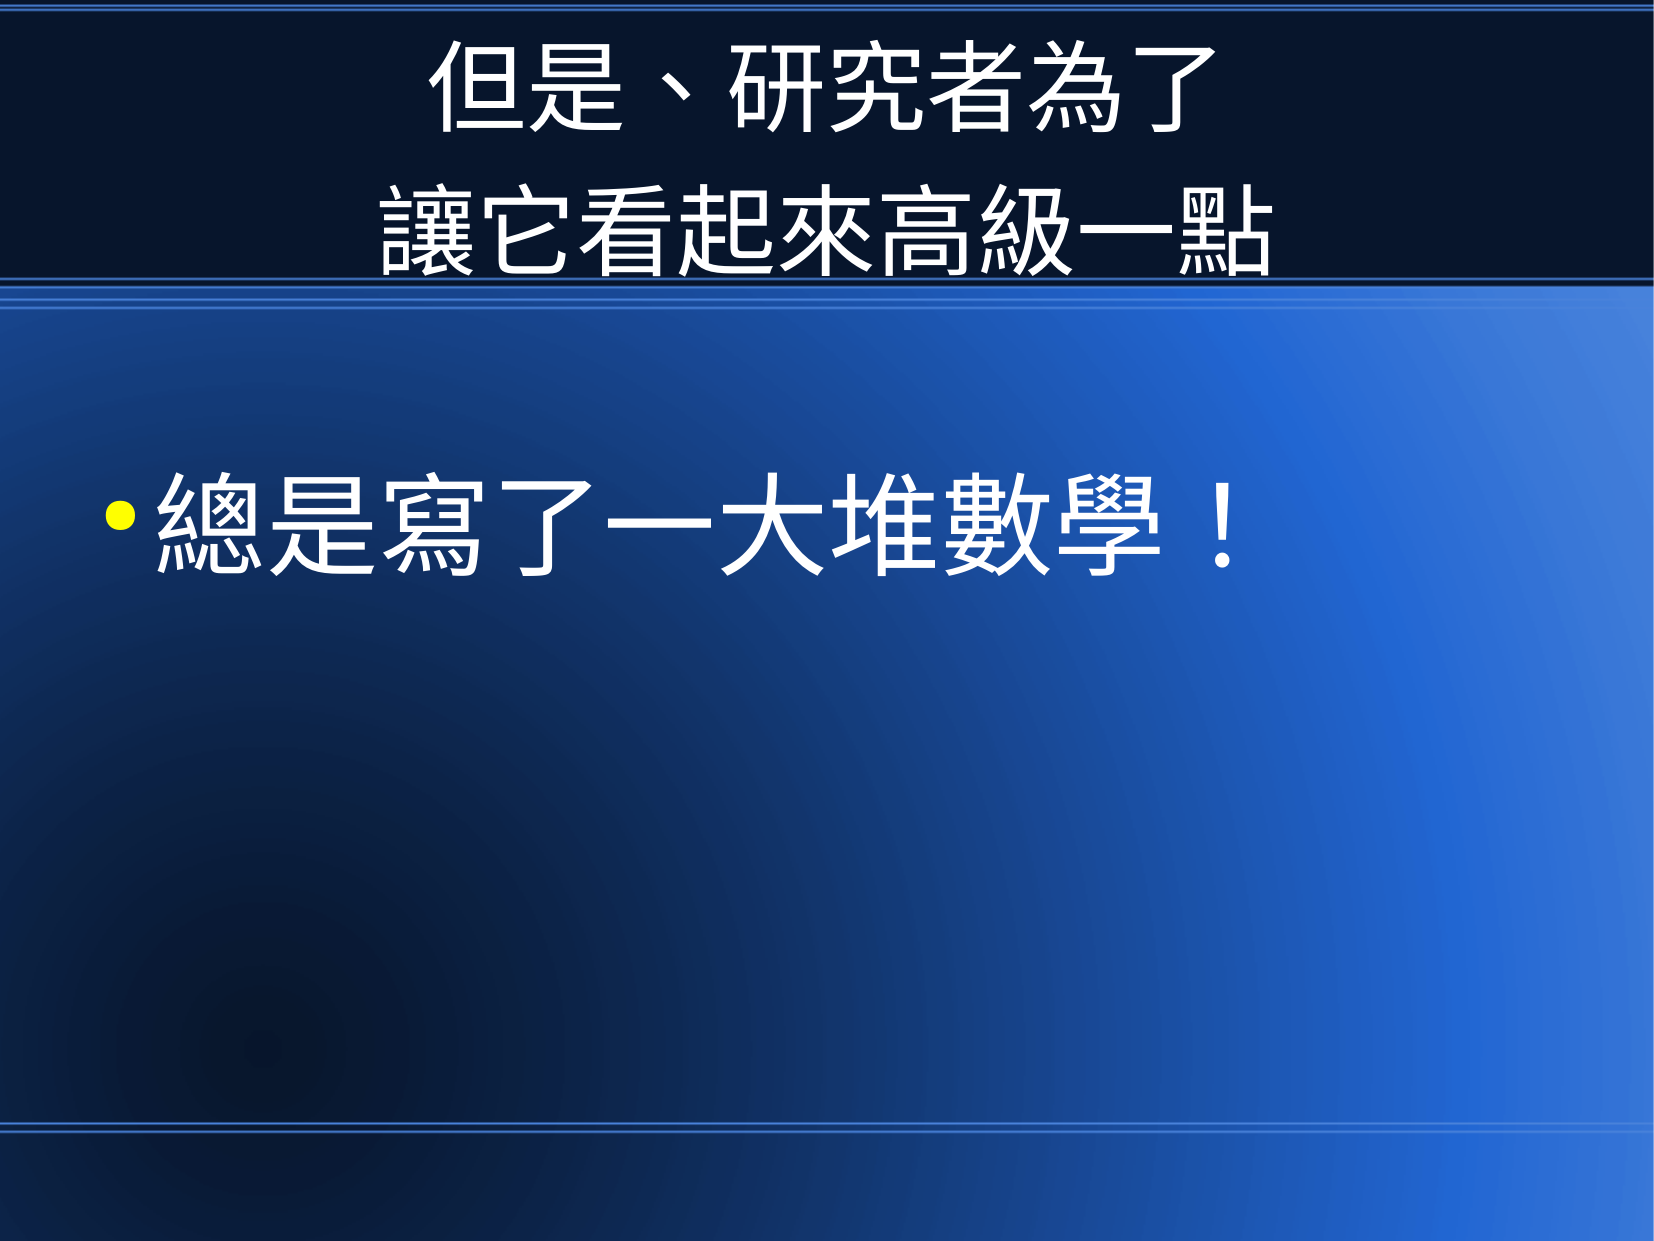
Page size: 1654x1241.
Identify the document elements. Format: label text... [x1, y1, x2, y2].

title 但是、研究者為了 讓它看起來高級一點 [82, 32, 1571, 274]
list 總是寫了一大堆數學！ [82, 355, 1571, 1241]
picture [0, 0, 1654, 1241]
